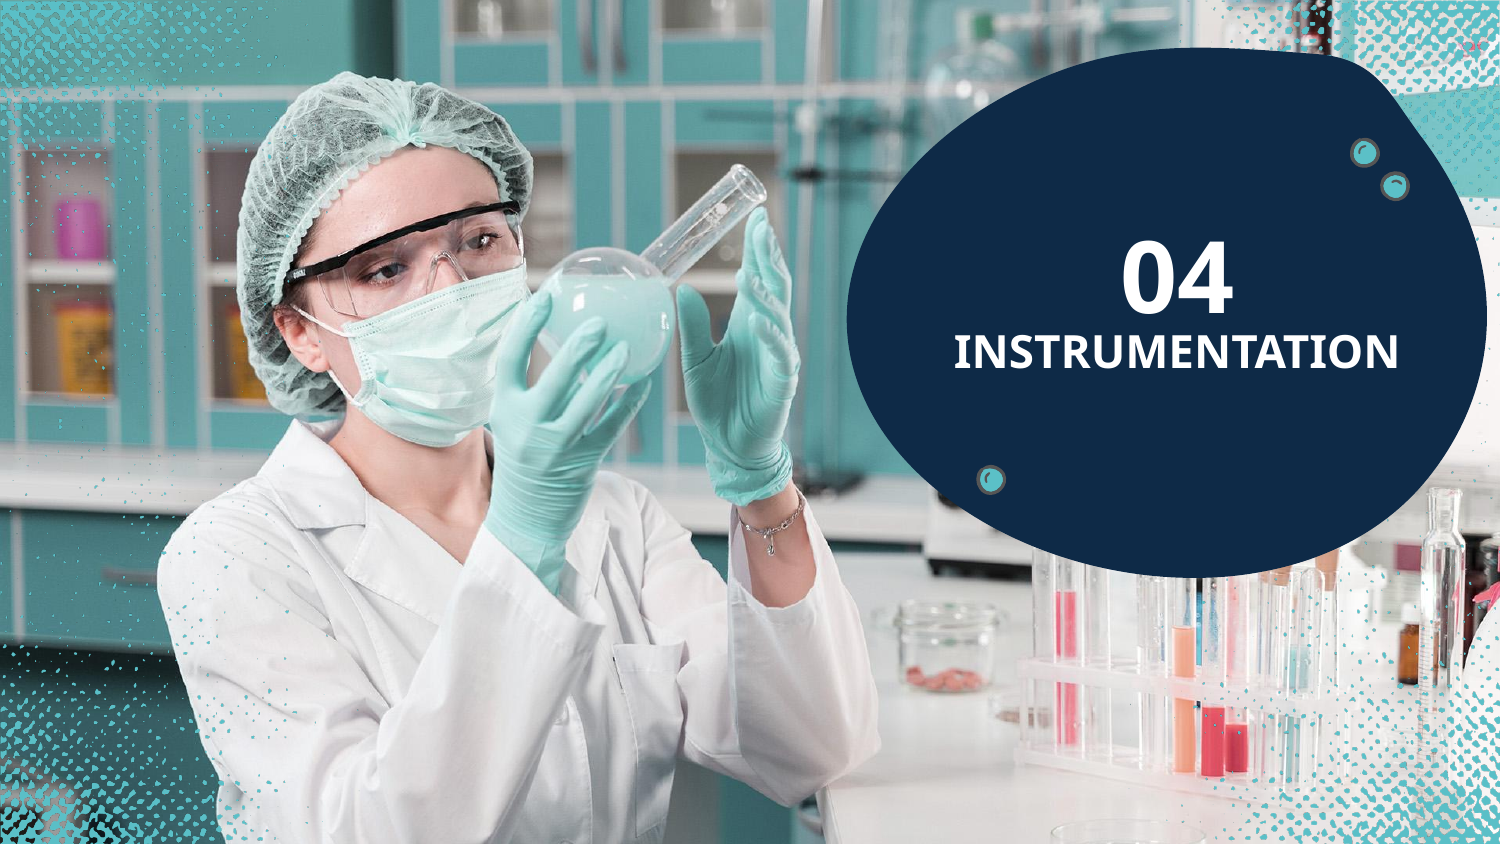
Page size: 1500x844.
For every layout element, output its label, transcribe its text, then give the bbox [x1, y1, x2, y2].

picture [0, 0, 1500, 844]
text_box [992, 47, 1398, 103]
text_box [965, 511, 1396, 578]
text_box [1380, 171, 1410, 202]
title 04 INSTRUMENTATION [900, 103, 1456, 511]
text_box [976, 464, 1007, 495]
text_box [1350, 137, 1381, 168]
text_box [1456, 192, 1487, 437]
text_box [846, 181, 900, 455]
